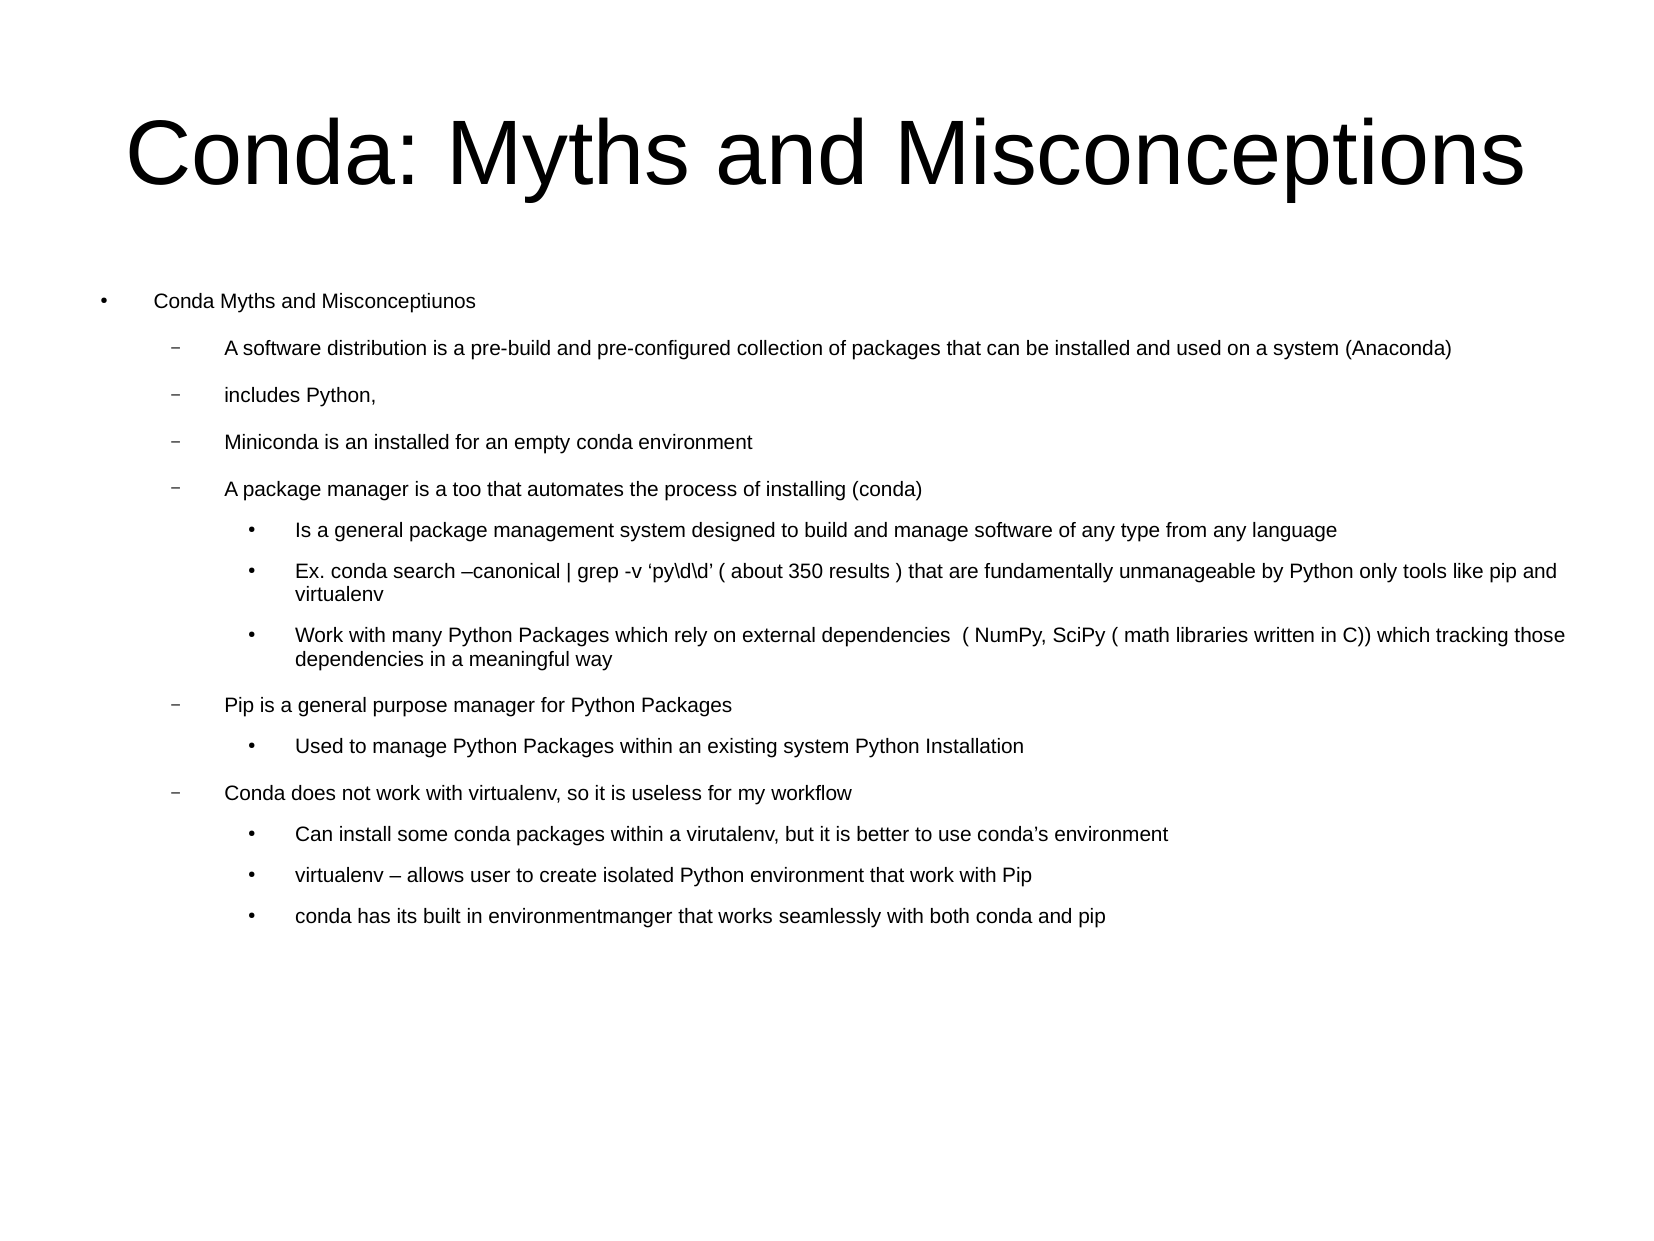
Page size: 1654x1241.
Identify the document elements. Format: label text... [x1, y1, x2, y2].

title Conda: Myths and Misconceptions [82, 49, 1571, 257]
list Conda Myths and Misconceptiunos A software distribution is a pre-build and pre-configured collection of packages that can be installed and used on a system (Anaconda) includes Python, Miniconda is an installed for an empty conda environment A package manager is a too that automates the process of installing (conda) Is a general package management system designed to build and manage software of any type from any language Ex. conda search –canonical | grep -v ‘py\d\d’ ( about 350 results ) that are fundamentally unmanageable by Python only tools like pip and virtualenv Work with many Python Packages which rely on external dependencies ( NumPy, SciPy ( math libraries written in C)) which tracking those dependencies in a meaningful way Pip is a general purpose manager for Python Packages Used to manage Python Packages within an existing system Python Installation Conda does not work with virtualenv, so it is useless for my workflow Can install some conda packages within a virutalenv, but it is better to use conda’s environment virtualenv – allows user to create isolated Python environment that work with Pip conda has its built in environmentmanger that works seamlessly with both conda and pip [82, 290, 1642, 1217]
